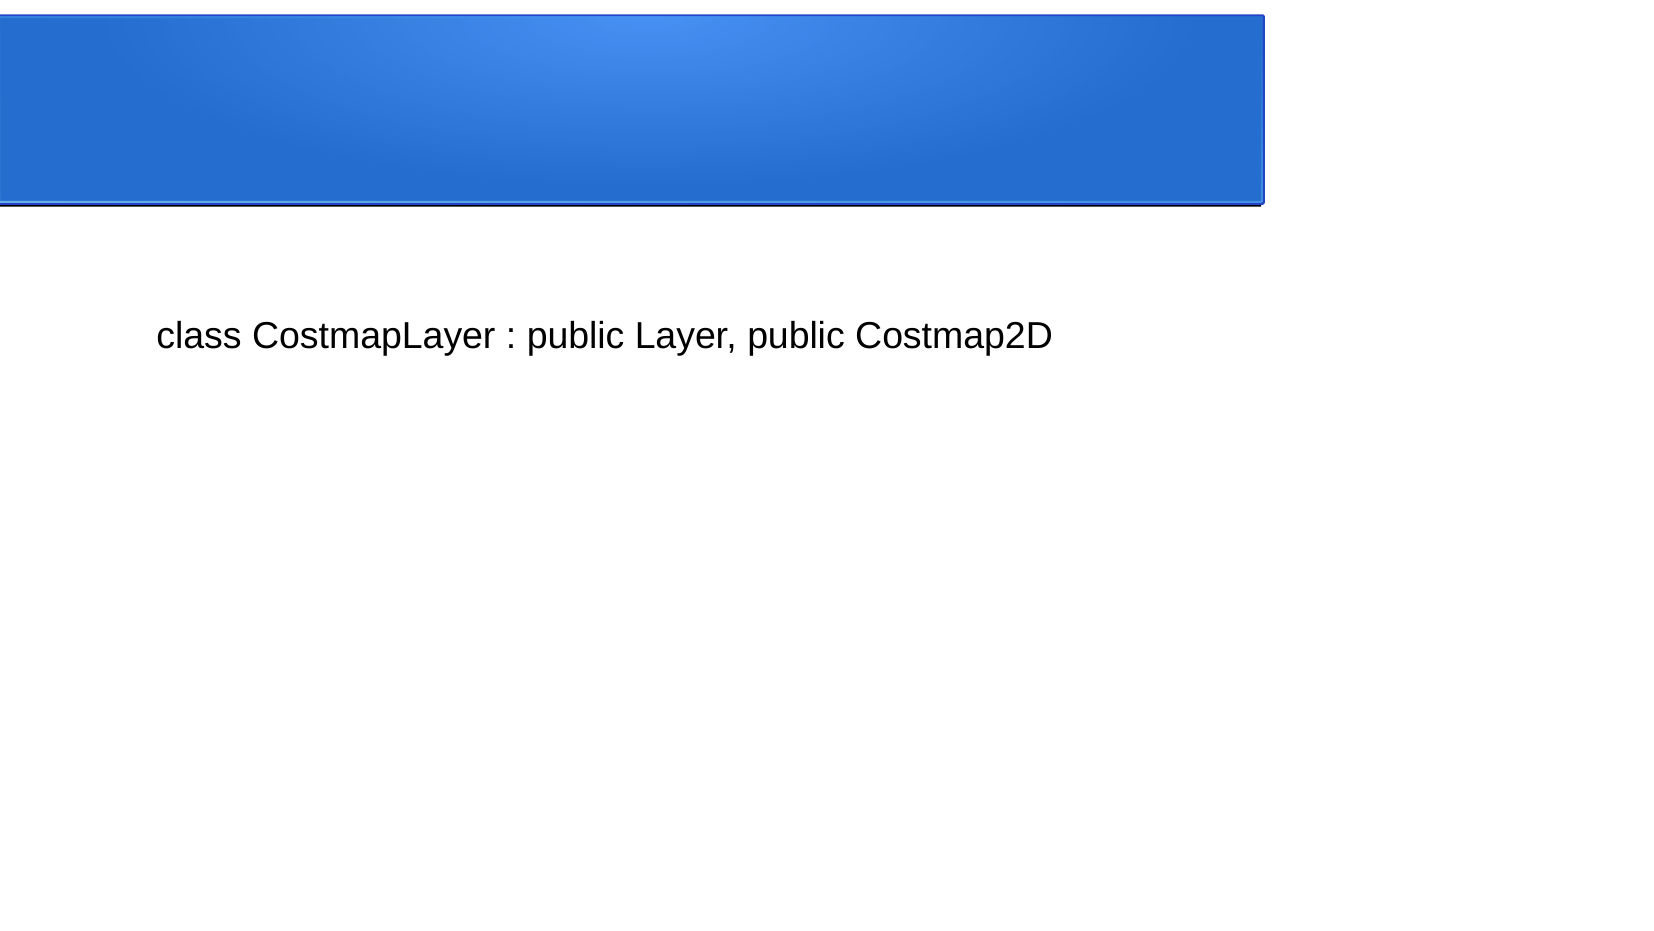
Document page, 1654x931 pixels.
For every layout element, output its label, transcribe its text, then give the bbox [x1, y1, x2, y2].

text_box class CostmapLayer : public Layer, public Costmap2D [141, 307, 1068, 364]
